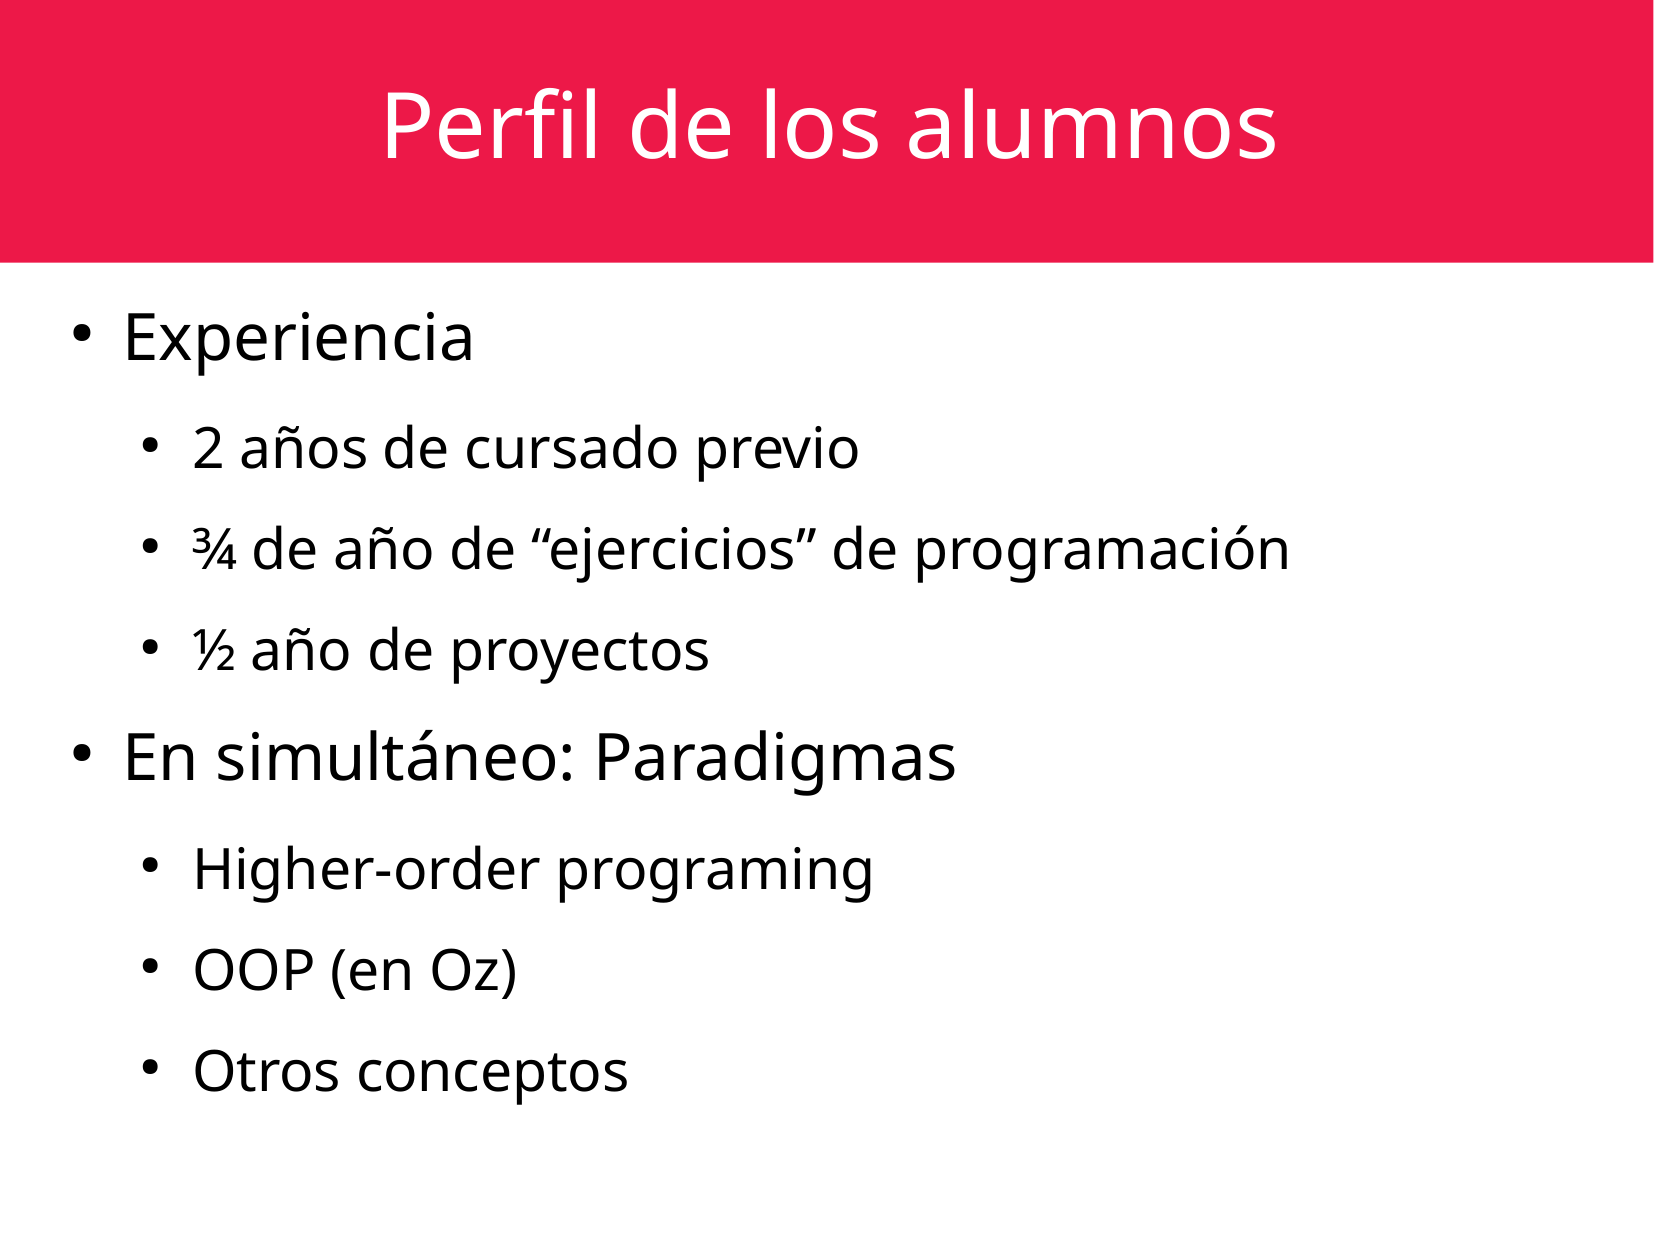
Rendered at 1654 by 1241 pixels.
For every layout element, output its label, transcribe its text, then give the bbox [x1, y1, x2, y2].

title Perfil de los alumnos [47, 27, 1613, 220]
list Experiencia 2 años de cursado previo ¾ de año de “ejercicios” de programación ½ año de proyectos En simultáneo: Paradigmas Higher-order programing OOP (en Oz) Otros conceptos [53, 290, 1613, 1109]
